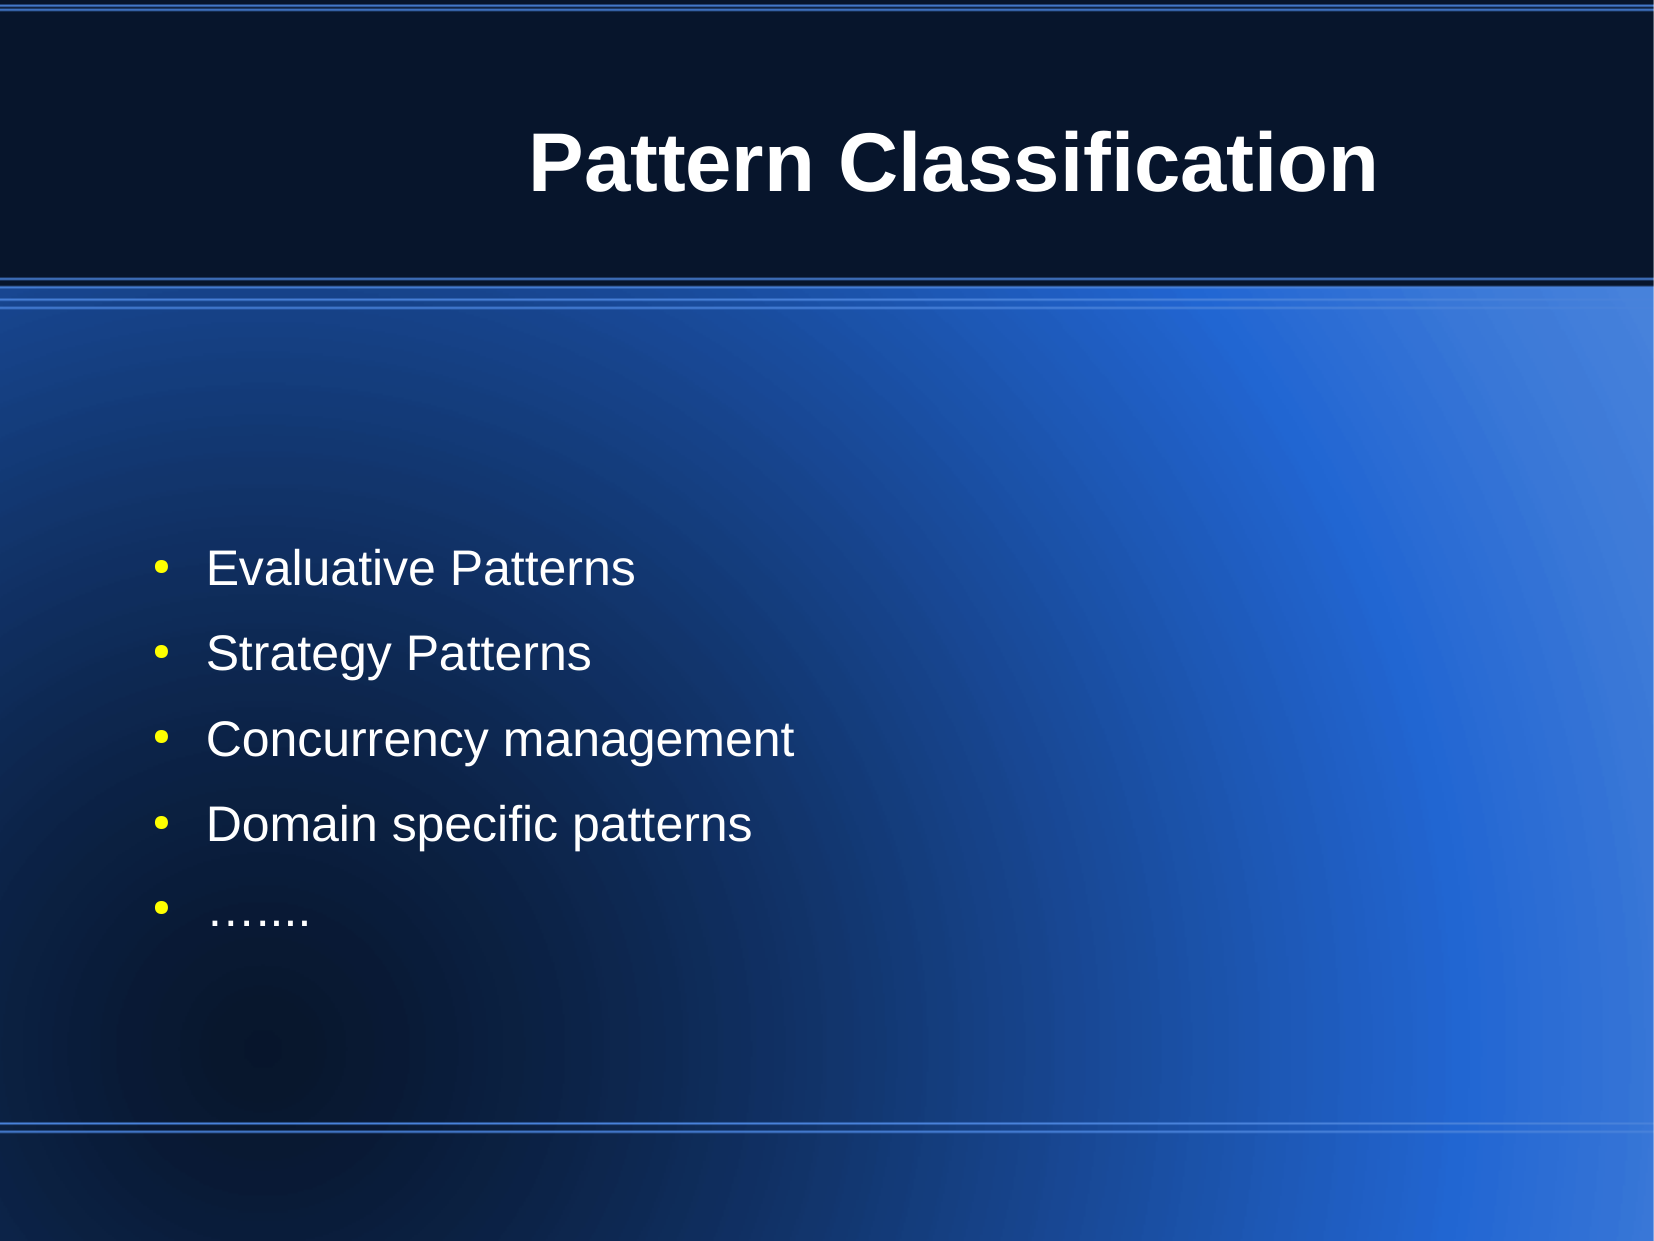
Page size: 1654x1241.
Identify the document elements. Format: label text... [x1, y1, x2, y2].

picture [0, 0, 1654, 1241]
list Evaluative Patterns Strategy Patterns Concurrency management Domain specific patterns ….... [134, 350, 1516, 1133]
title Pattern Classification [105, 59, 1654, 267]
